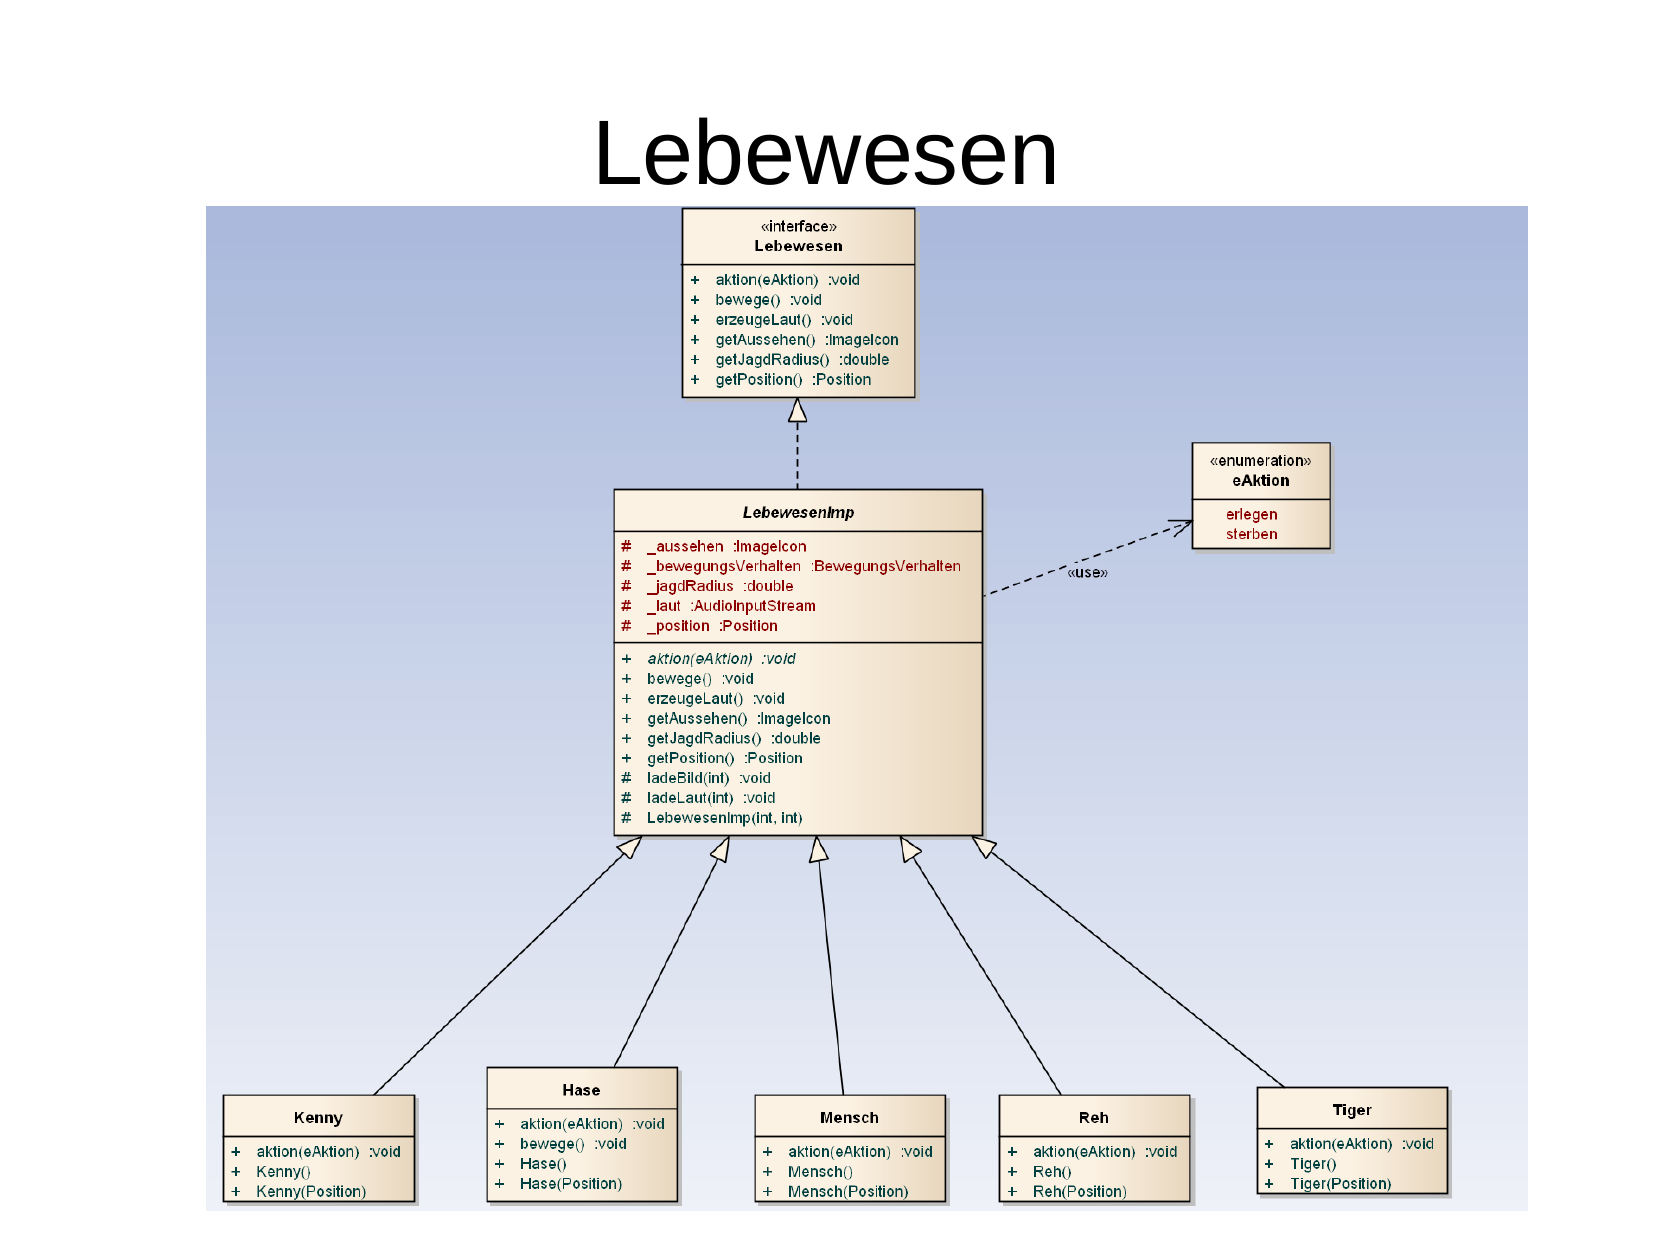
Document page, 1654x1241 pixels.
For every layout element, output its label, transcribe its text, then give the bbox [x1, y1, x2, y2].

title Lebewesen [82, 49, 1571, 257]
picture [206, 206, 1528, 1211]
